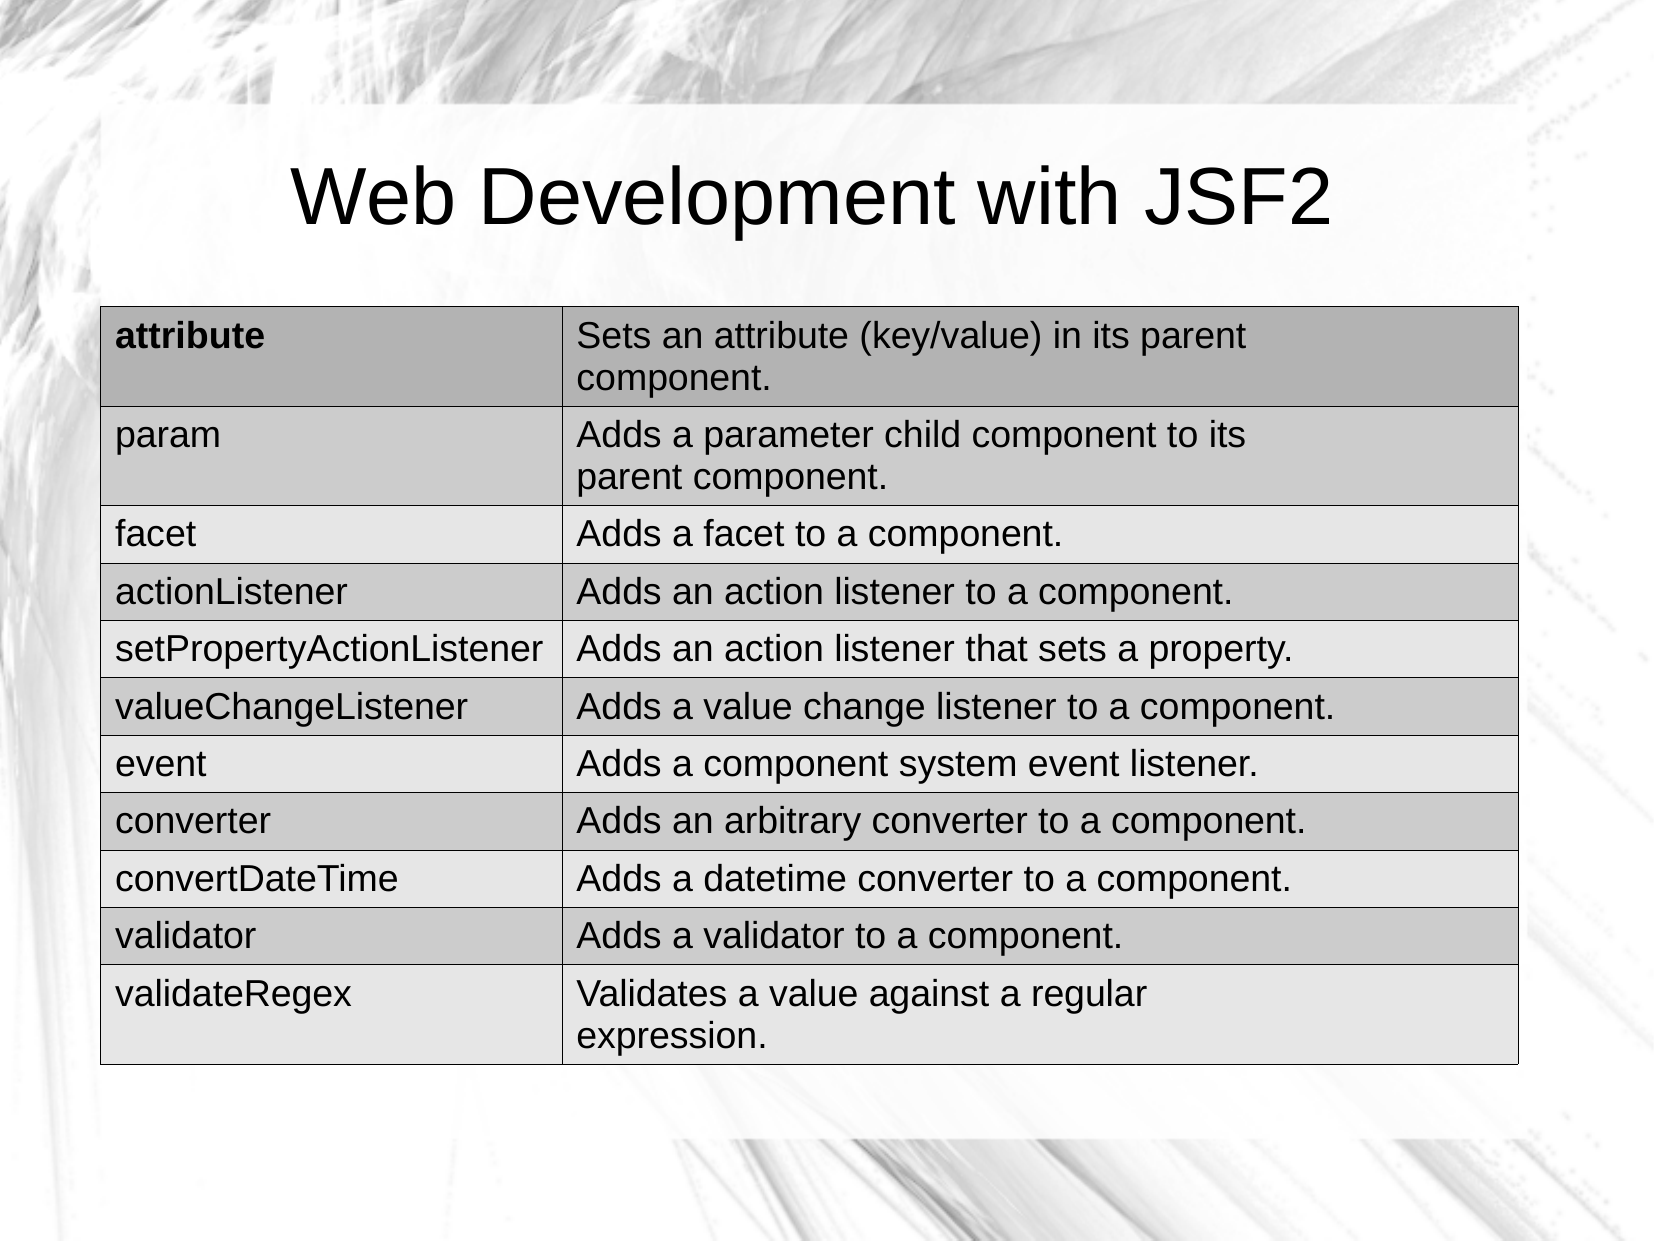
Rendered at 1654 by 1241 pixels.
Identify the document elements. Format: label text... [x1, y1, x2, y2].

table_header attribute [101, 307, 562, 406]
picture [0, 0, 1654, 1241]
table_cell event [101, 736, 562, 792]
table_cell validateRegex [101, 965, 562, 1064]
table_cell Adds an action listener to a component. [563, 564, 1518, 620]
title Web Development with JSF2 [118, 112, 1506, 281]
table_cell validator [101, 908, 562, 964]
table_cell setPropertyActionListener [101, 621, 562, 677]
table_cell valueChangeListener [101, 678, 562, 735]
table_cell param [101, 407, 562, 505]
table_cell Adds a value change listener to a component. [563, 678, 1518, 735]
table_cell converter [101, 793, 562, 850]
table_cell Adds a datetime converter to a component. [563, 851, 1518, 907]
table_cell Validates a value against a regular expression. [563, 965, 1518, 1064]
table_cell Adds an arbitrary converter to a component. [563, 793, 1518, 850]
table_header Sets an attribute (key/value) in its parent component. [563, 307, 1518, 406]
table_cell Adds an action listener that sets a property. [563, 621, 1518, 677]
table_cell actionListener [101, 564, 562, 620]
table_cell Adds a parameter child component to its parent component. [563, 407, 1518, 505]
table_cell convertDateTime [101, 851, 562, 907]
table_cell facet [101, 506, 562, 563]
table_cell Adds a validator to a component. [563, 908, 1518, 964]
table_cell Adds a facet to a component. [563, 506, 1518, 563]
table_cell Adds a component system event listener. [563, 736, 1518, 792]
